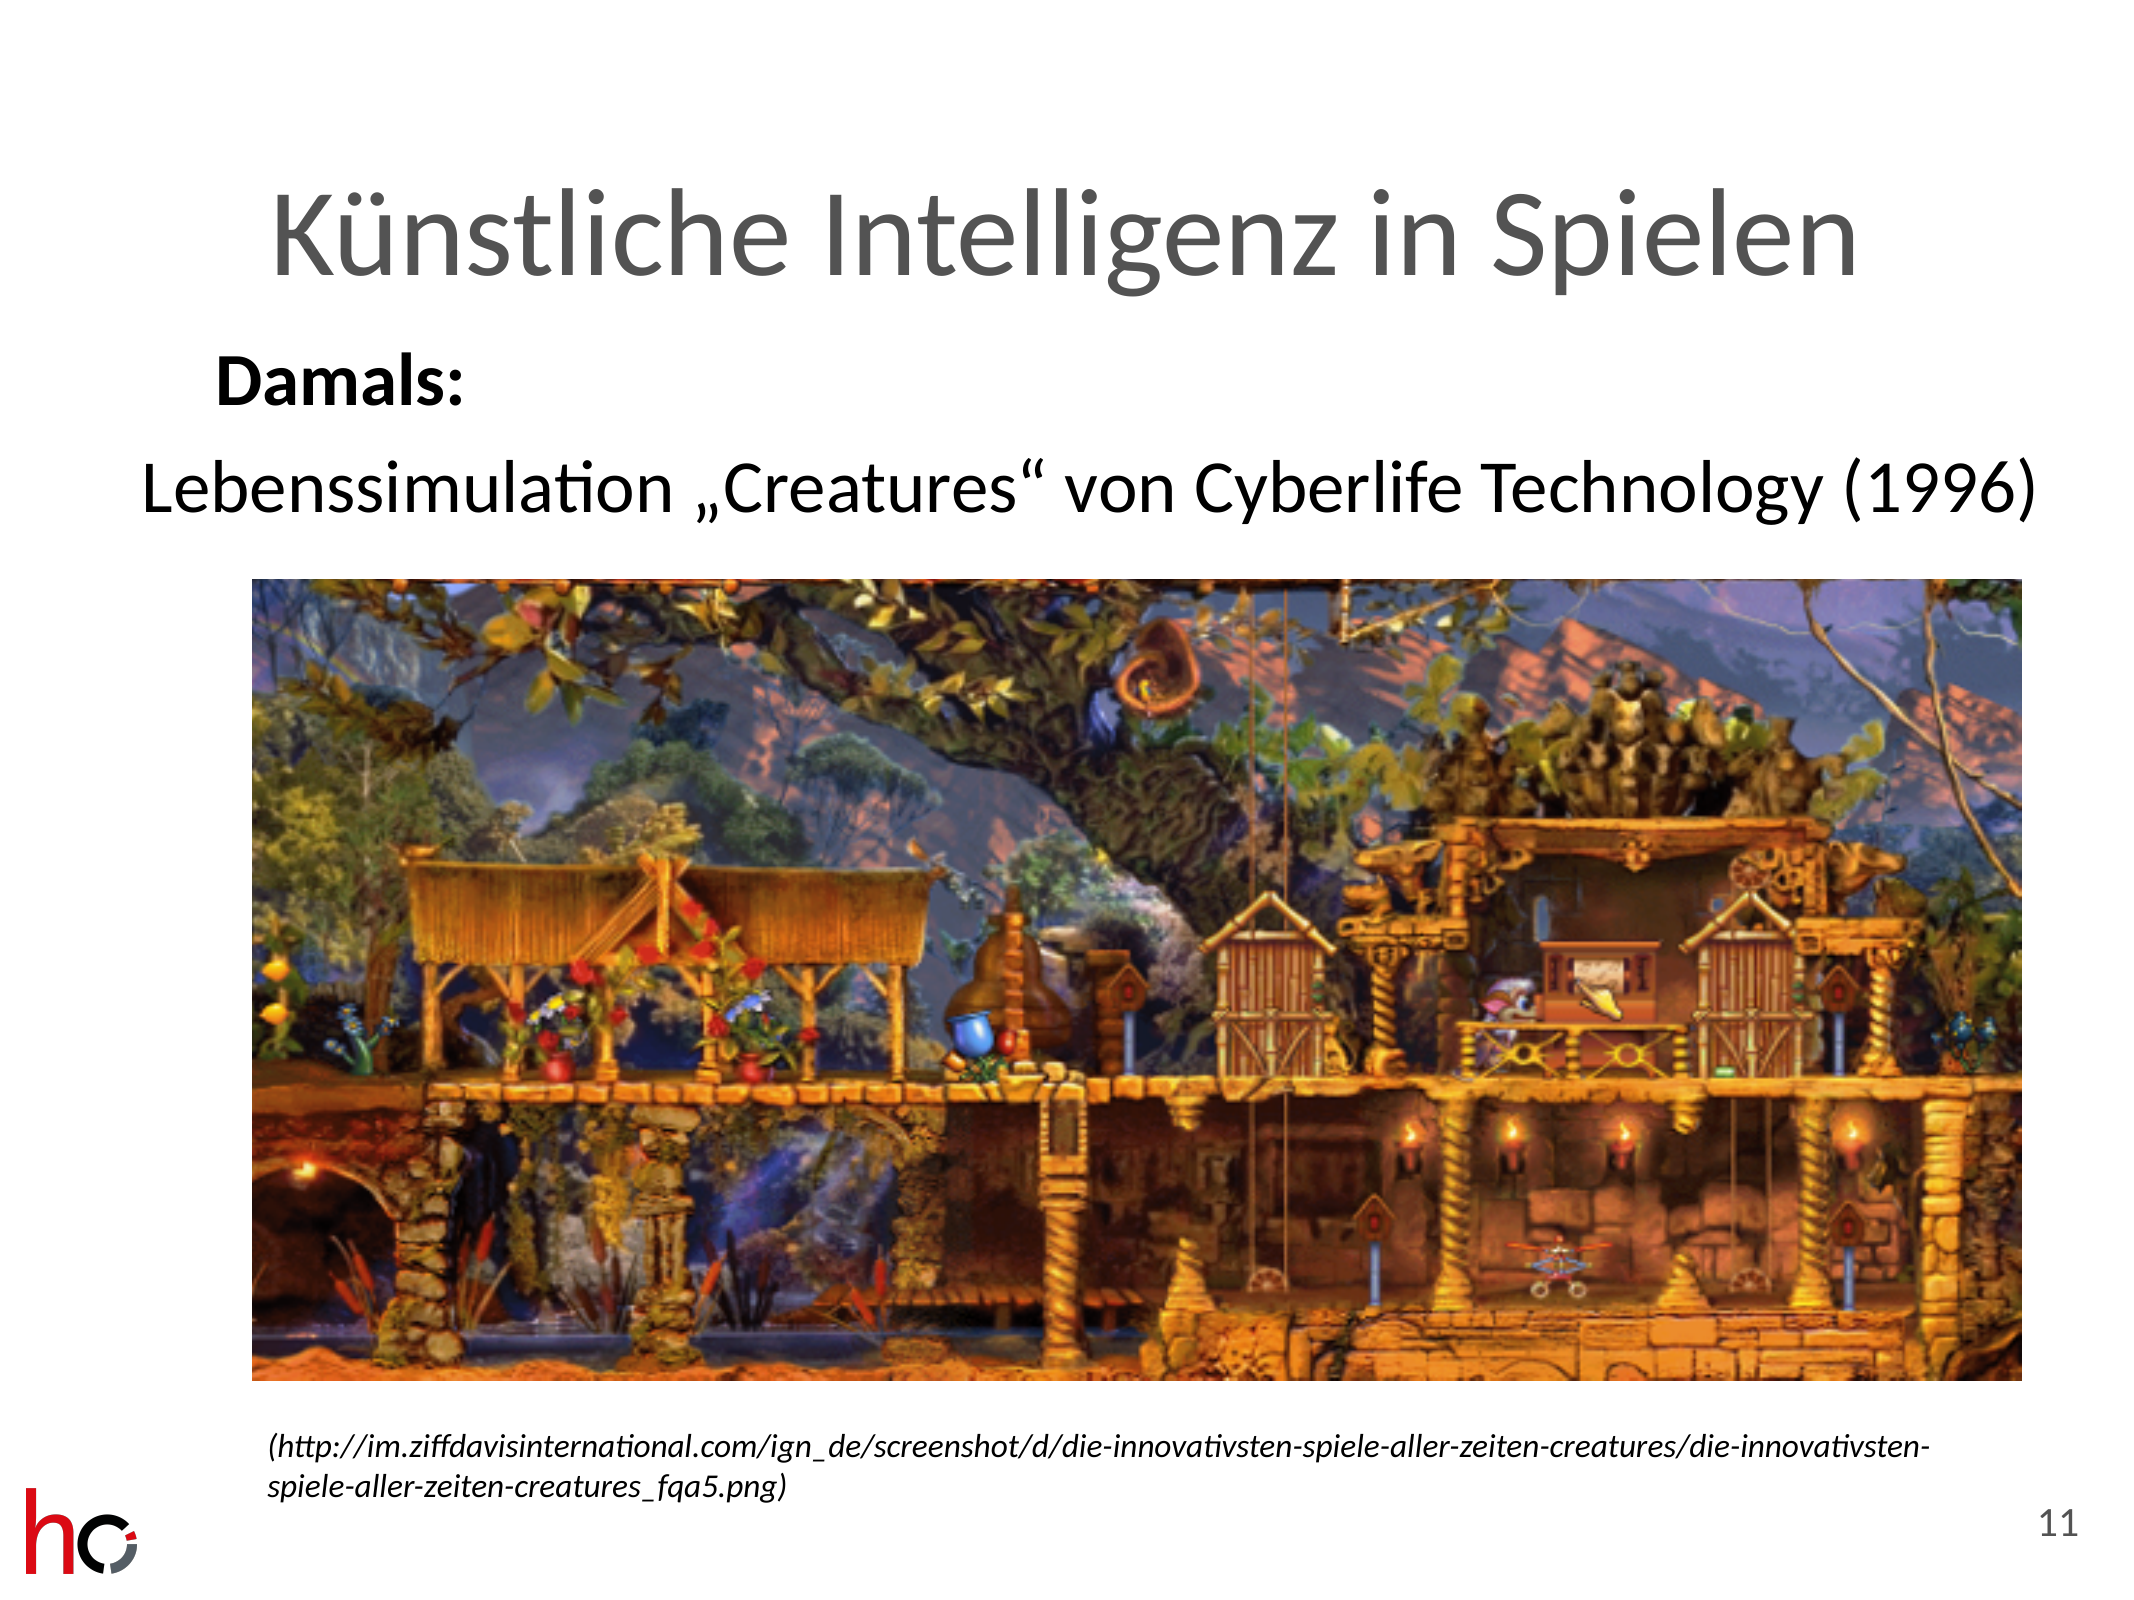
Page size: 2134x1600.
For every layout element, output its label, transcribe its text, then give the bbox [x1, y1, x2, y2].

title Künstliche Intelligenz in Spielen [208, 142, 1925, 330]
text_box Damals: Lebenssimulation „Creatures“ von Cyberlife Technology (1996) [127, 330, 2134, 539]
text_box (http://im.ziffdavisinternational.com/ign_de/screenshot/d/die-innovativsten-spiele-aller-zeiten-creatures/die-innovativsten-spiele-aller-zeiten-creatures_fqa5.png) [252, 1417, 2022, 1512]
picture [252, 579, 2022, 1381]
text_box [2021, 1497, 2120, 1569]
